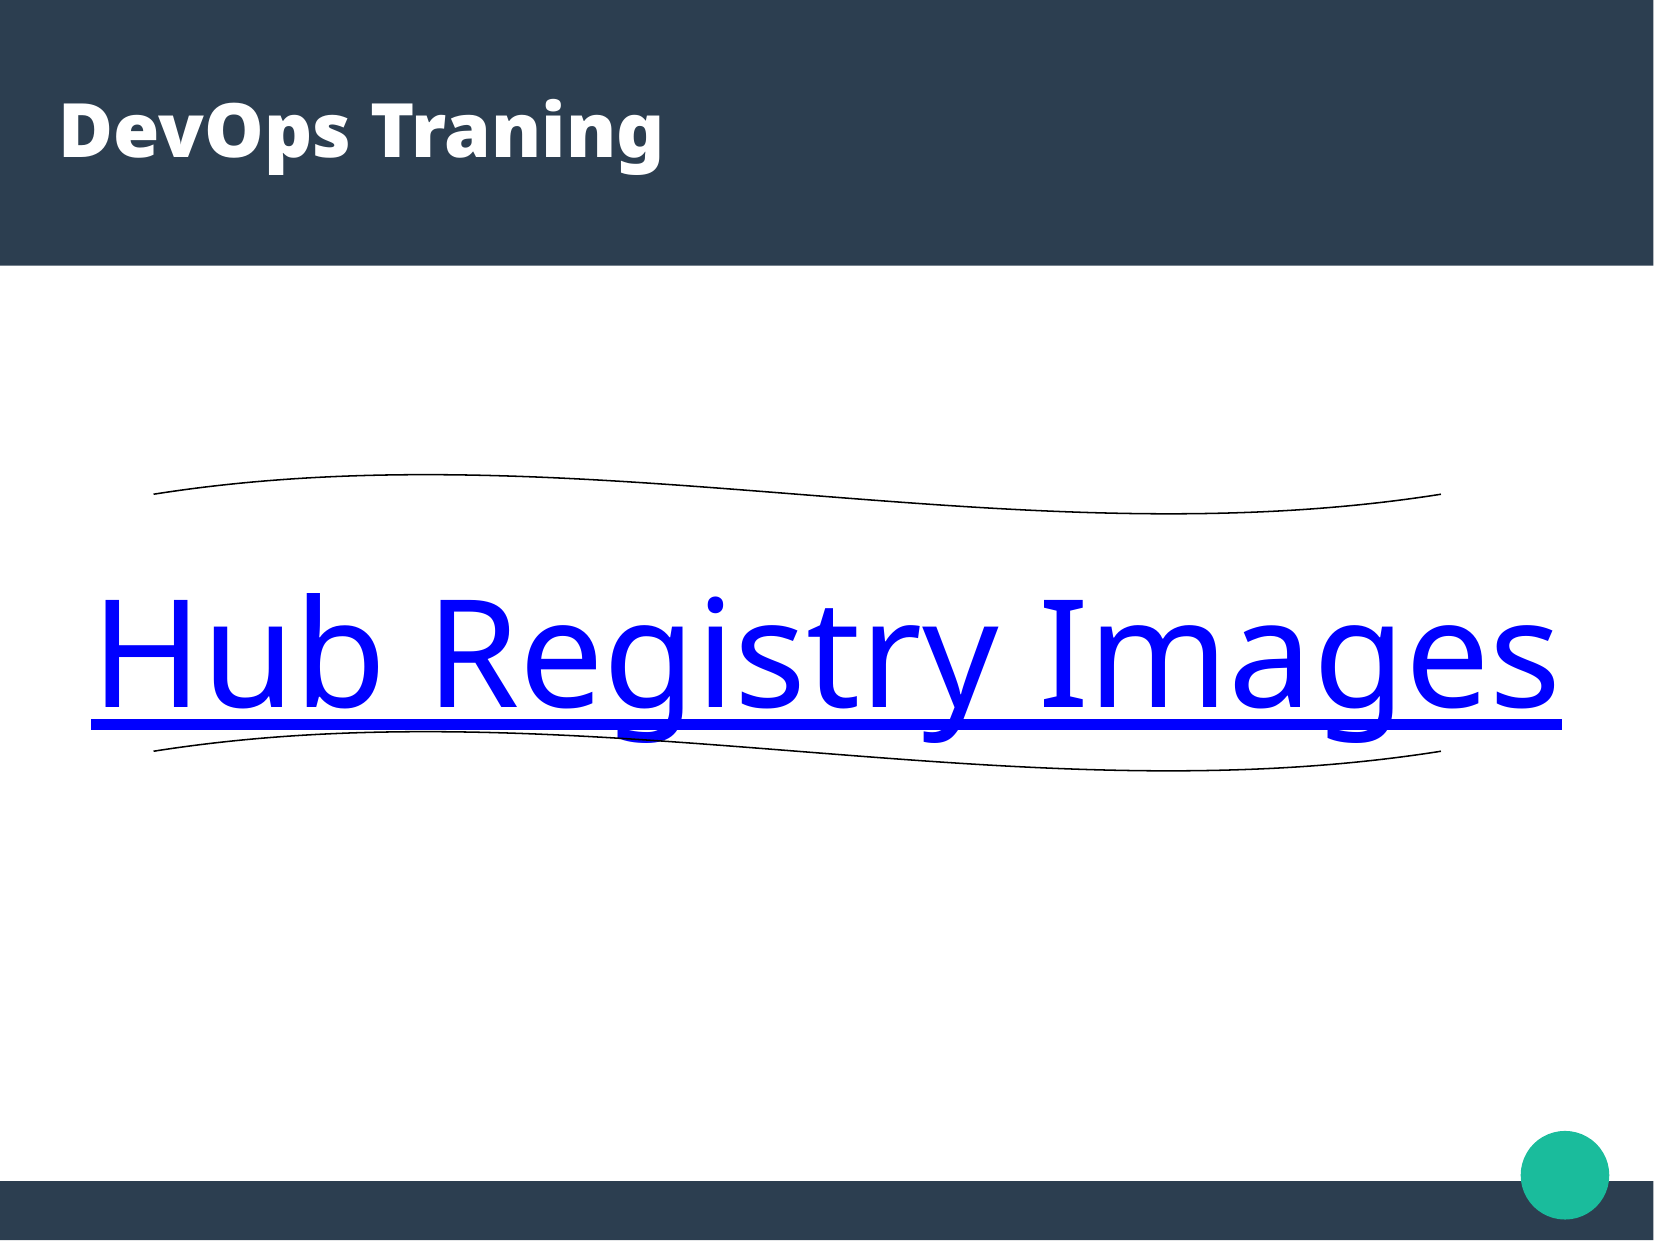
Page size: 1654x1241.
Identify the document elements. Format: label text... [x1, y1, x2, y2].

title DevOps Traning [59, 49, 1595, 207]
subtitle Hub Registry Images [82, 290, 1571, 1010]
